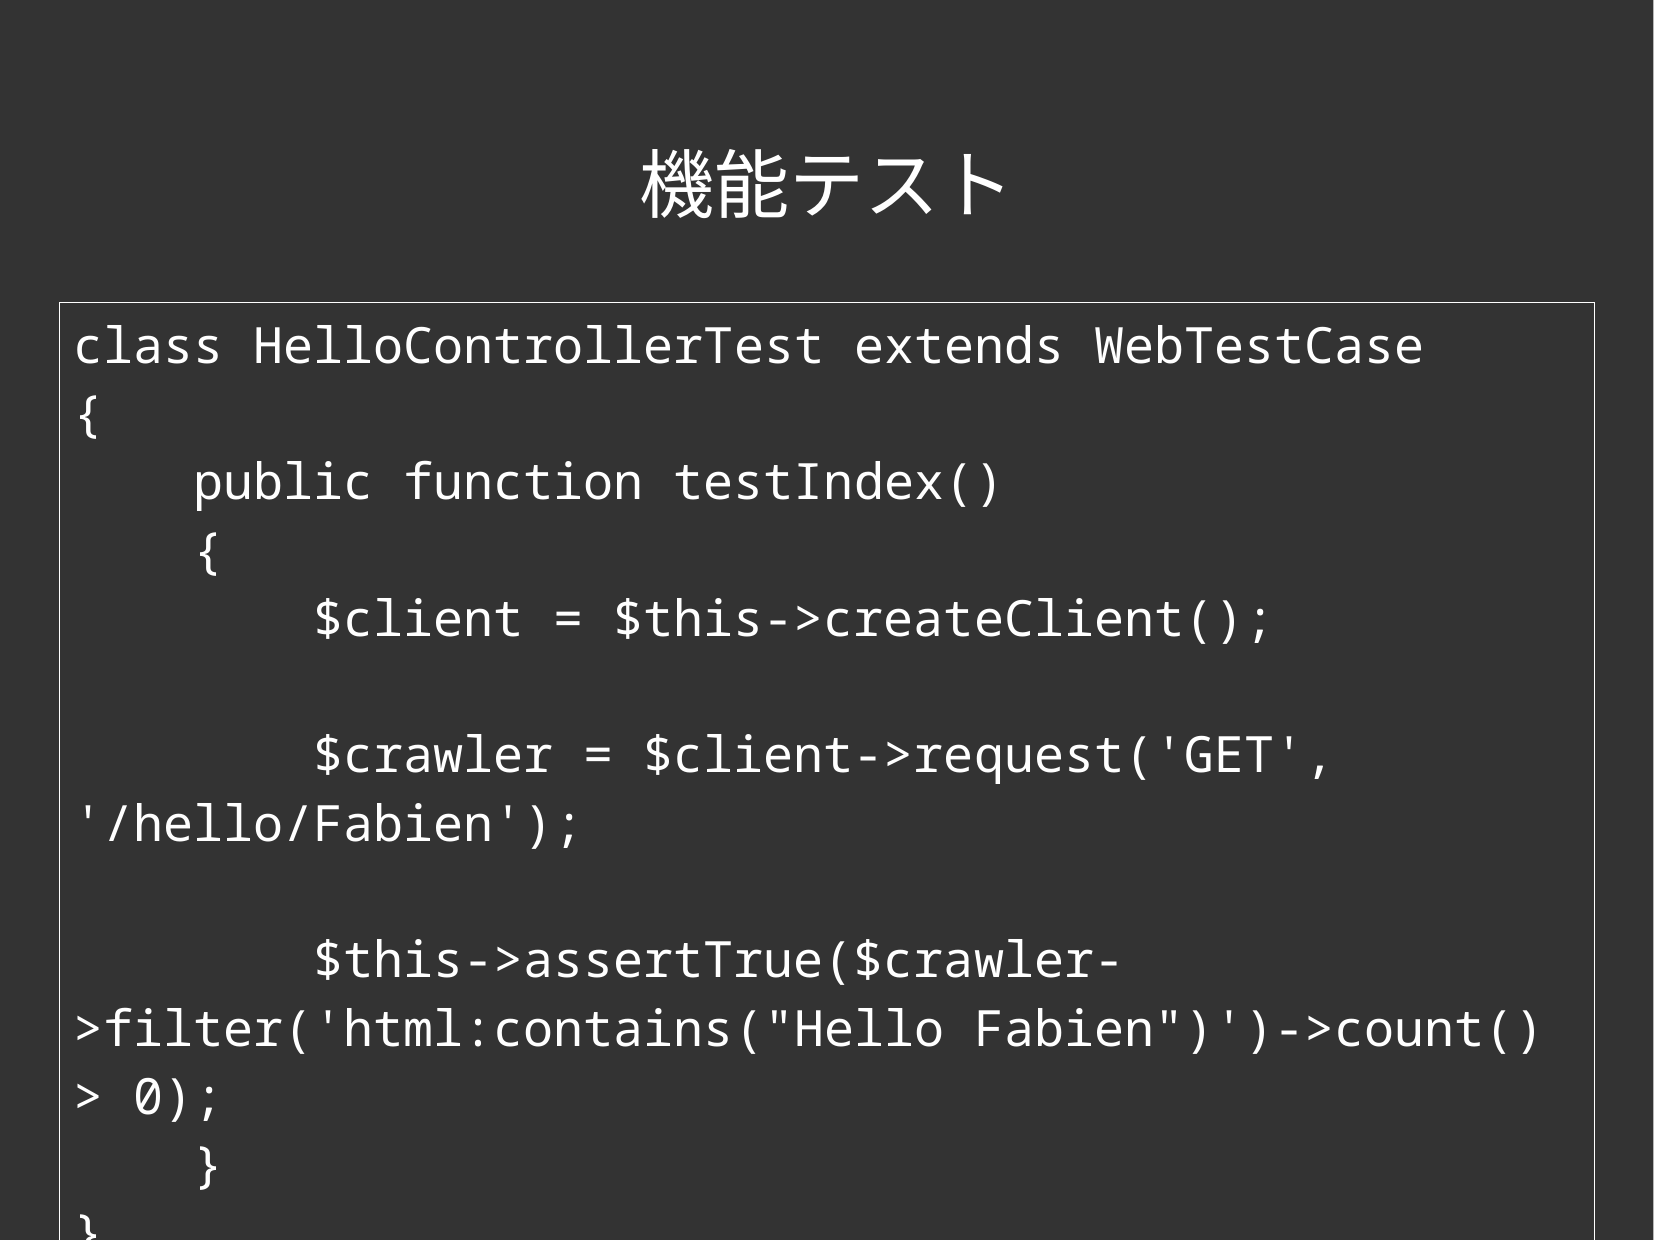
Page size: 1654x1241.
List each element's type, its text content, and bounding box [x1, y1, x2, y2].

text_box class HelloControllerTest extends WebTestCase { public function testIndex() { $client = $this->createClient(); $crawler = $client->request('GET', '/hello/Fabien'); $this->assertTrue($crawler->filter('html:contains("Hello Fabien")')->count() > 0); } } [59, 302, 1595, 1090]
title 機能テスト [82, 113, 1571, 247]
